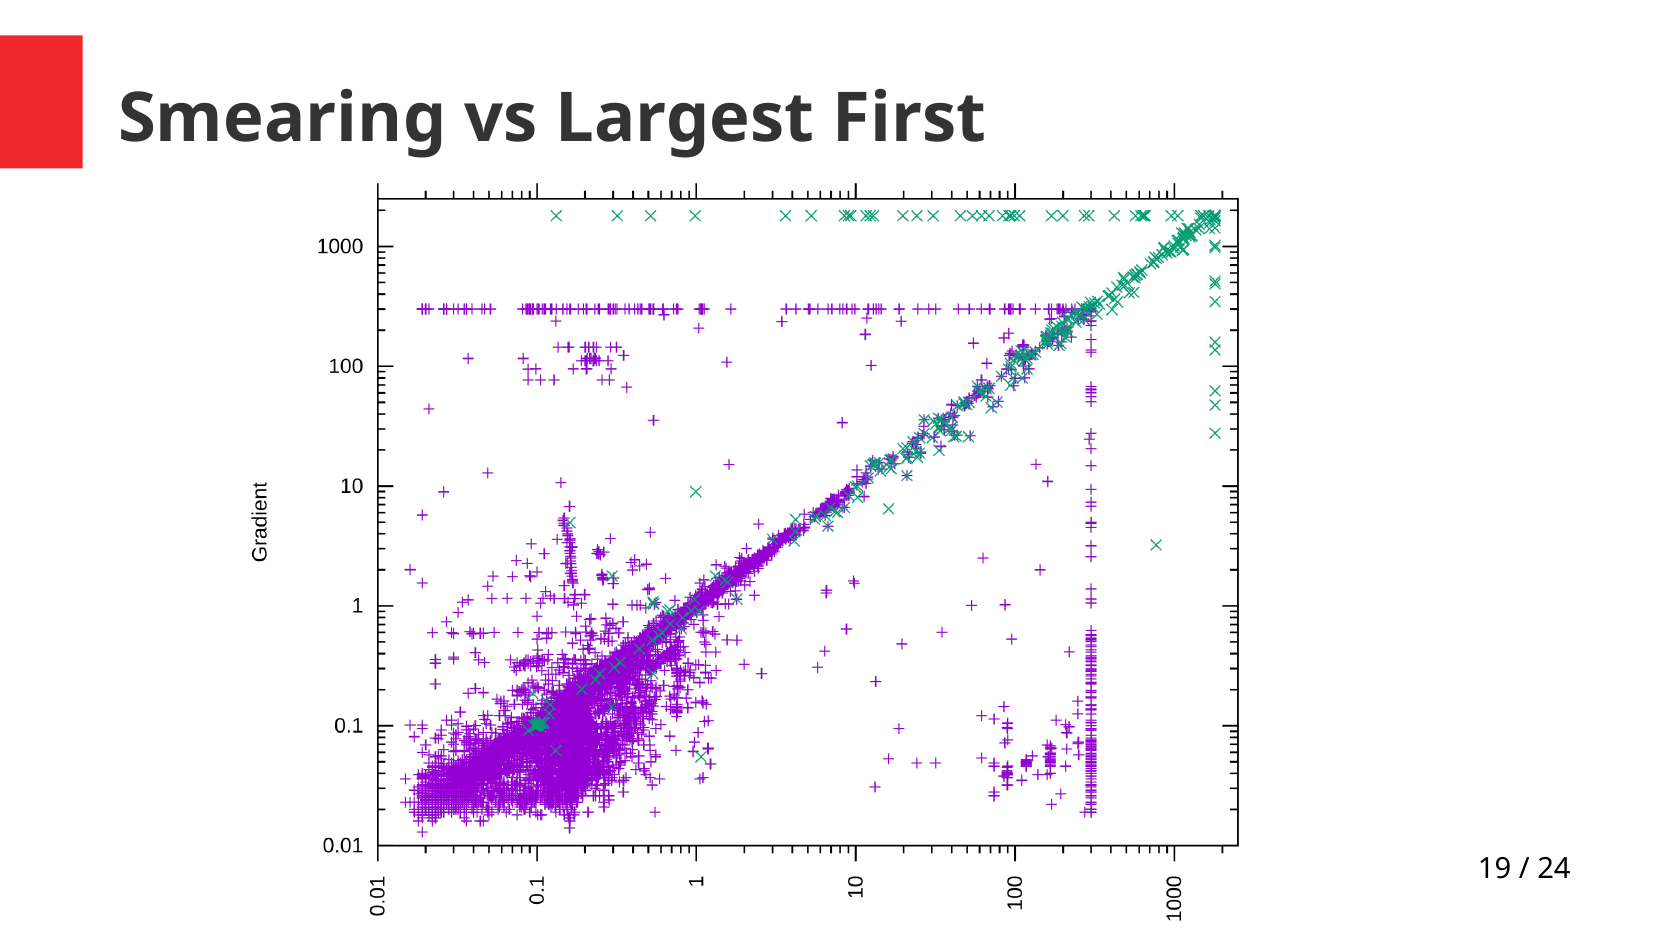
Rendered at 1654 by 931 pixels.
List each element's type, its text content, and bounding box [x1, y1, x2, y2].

title Smearing vs Largest First [118, 37, 1571, 193]
picture [238, 167, 1281, 931]
